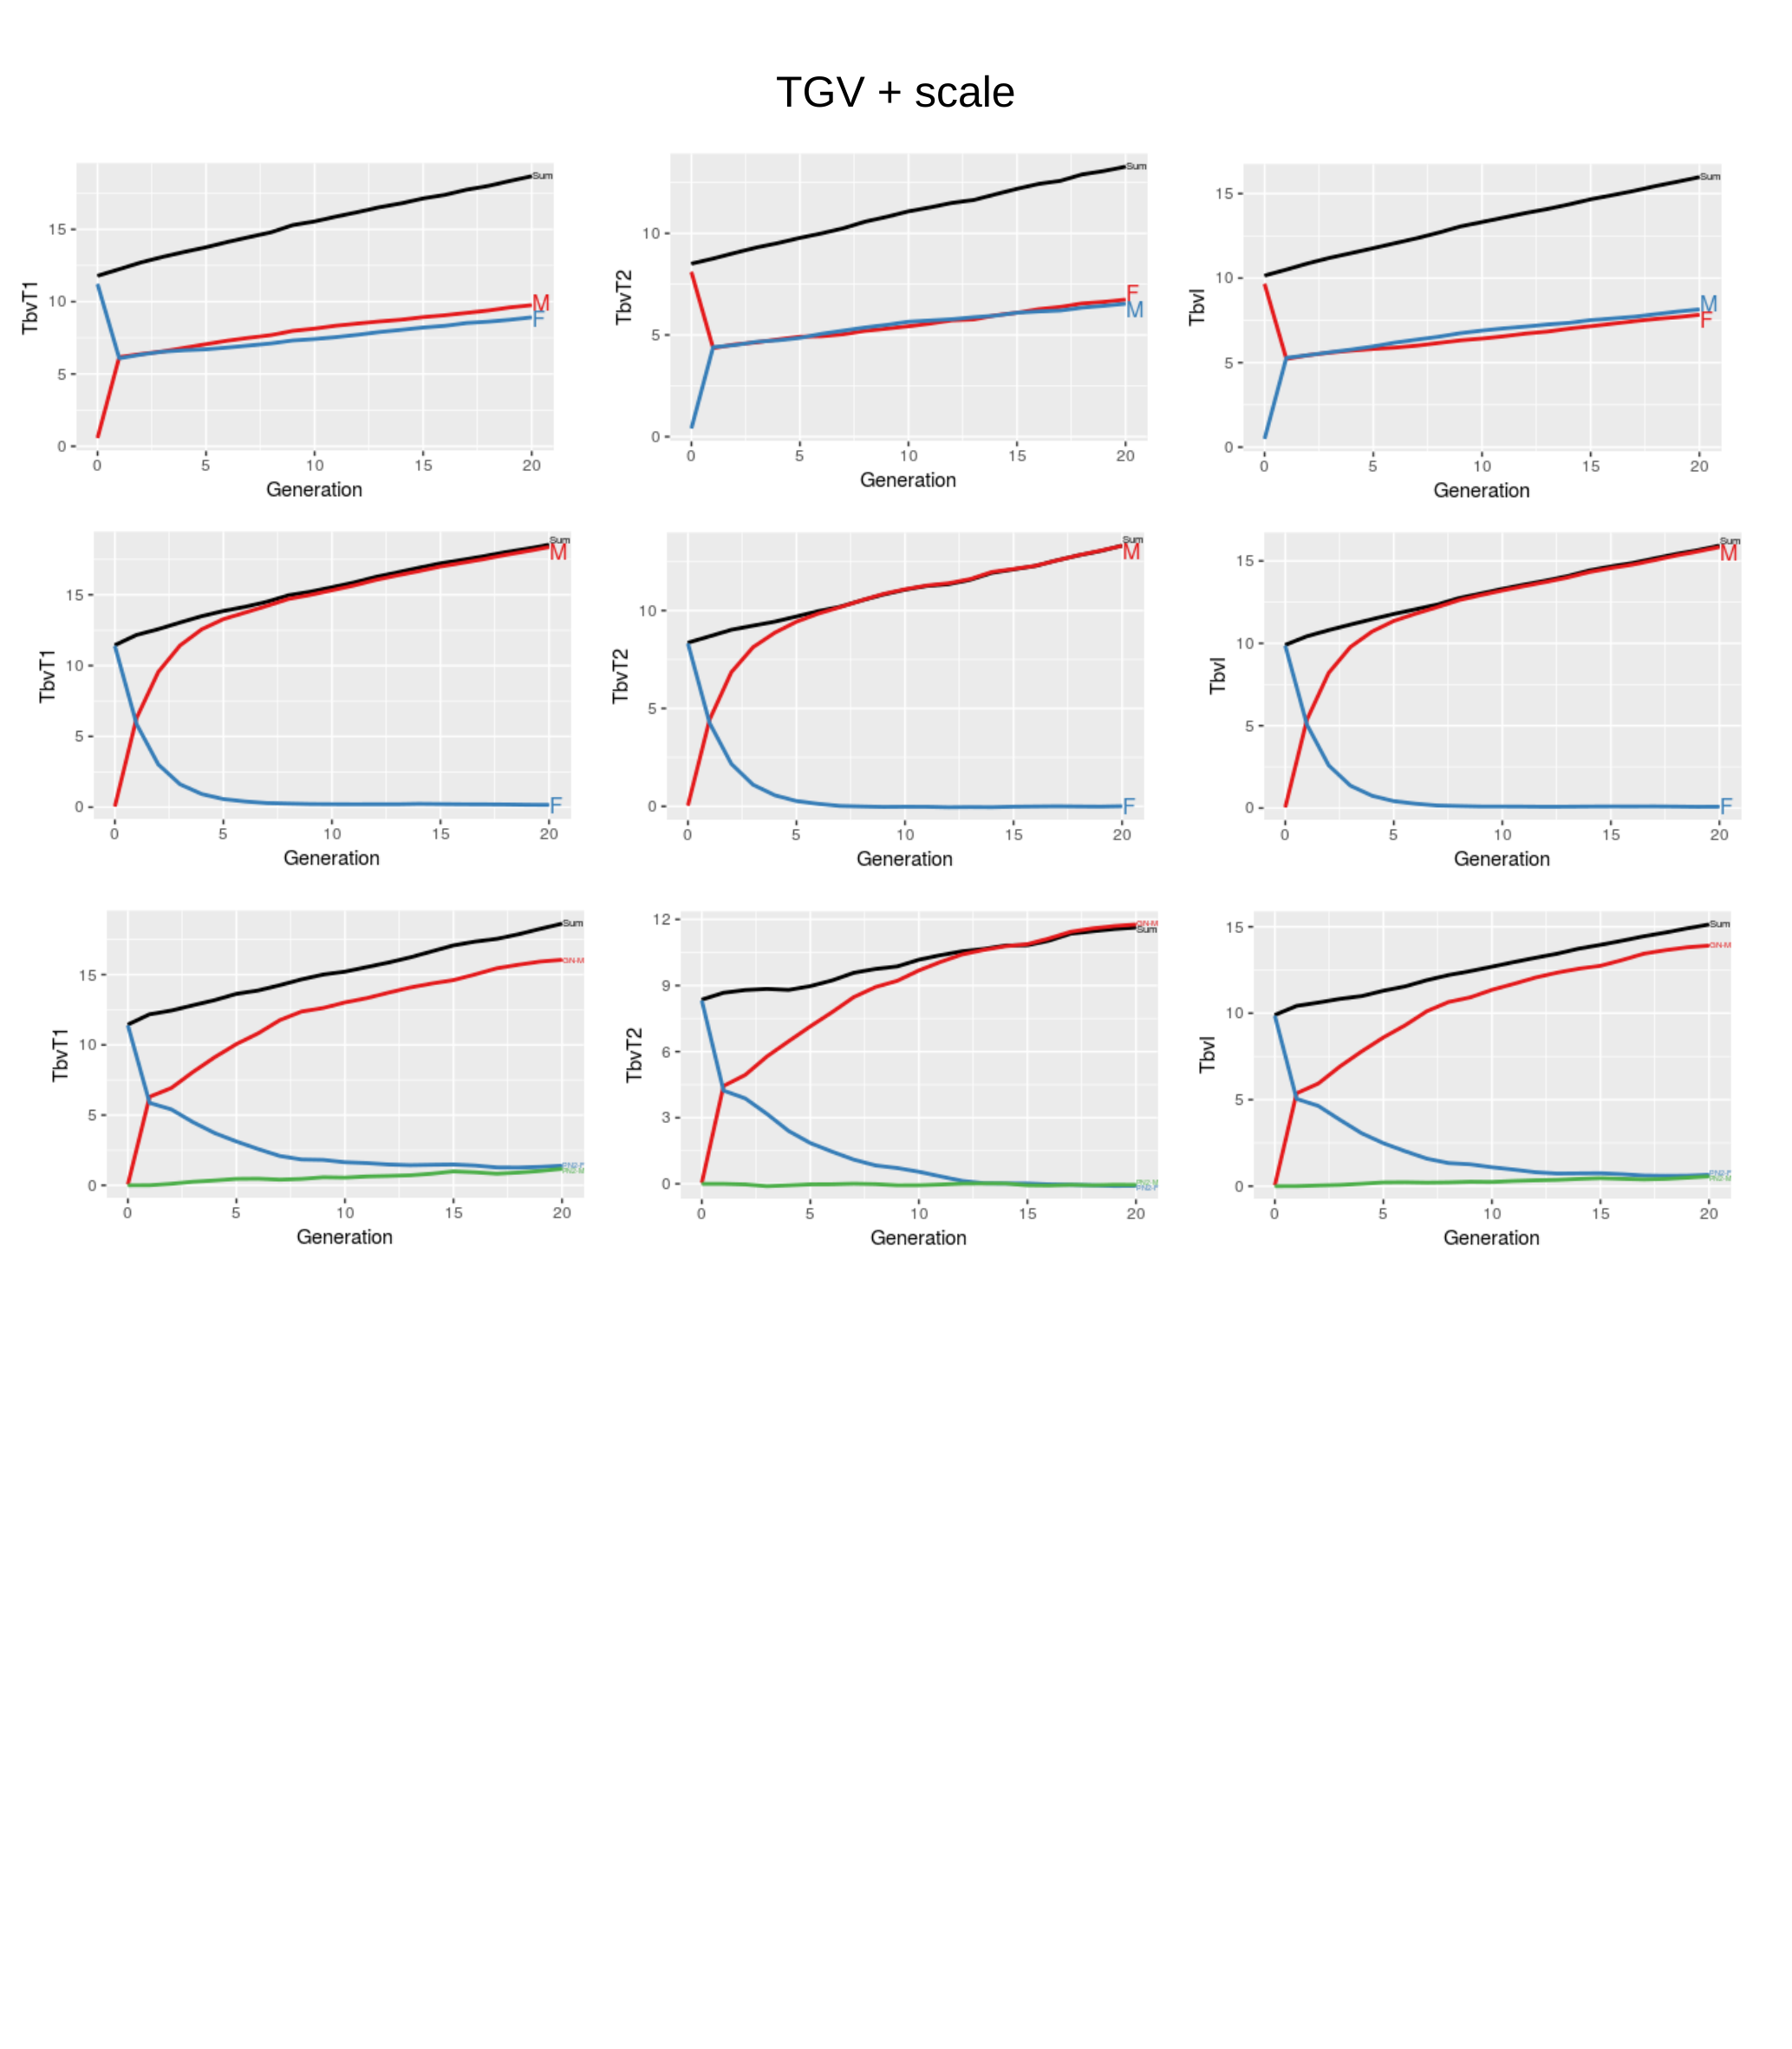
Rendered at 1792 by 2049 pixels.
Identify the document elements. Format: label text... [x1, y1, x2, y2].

picture [1201, 523, 1751, 881]
picture [607, 144, 1157, 502]
picture [43, 901, 594, 1259]
picture [30, 522, 581, 880]
picture [1190, 902, 1741, 1260]
picture [603, 523, 1154, 881]
title TGV + scale [89, 68, 1703, 117]
picture [1180, 154, 1731, 512]
picture [617, 902, 1168, 1260]
picture [13, 153, 564, 512]
